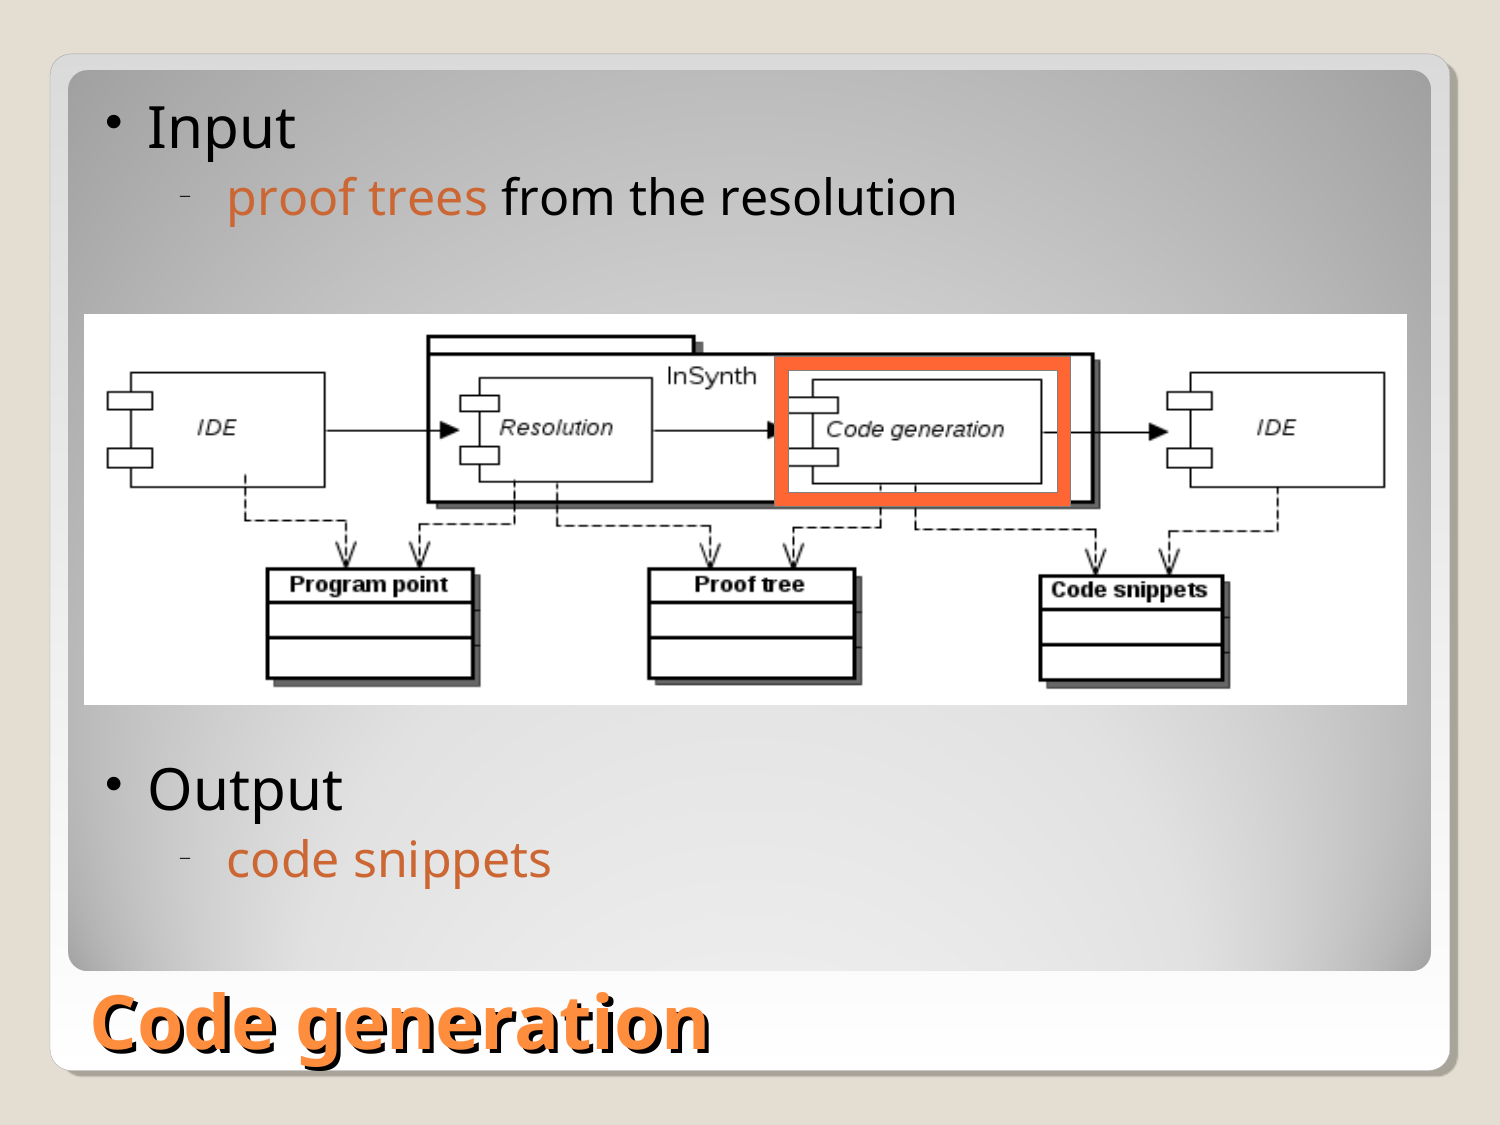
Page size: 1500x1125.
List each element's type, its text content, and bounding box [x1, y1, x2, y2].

text_box [774, 356, 1071, 507]
text_box Input proof trees from the resolution Output code snippets [75, 74, 1418, 890]
text_box Code generation [75, 899, 1418, 1073]
picture [67, 69, 1432, 972]
